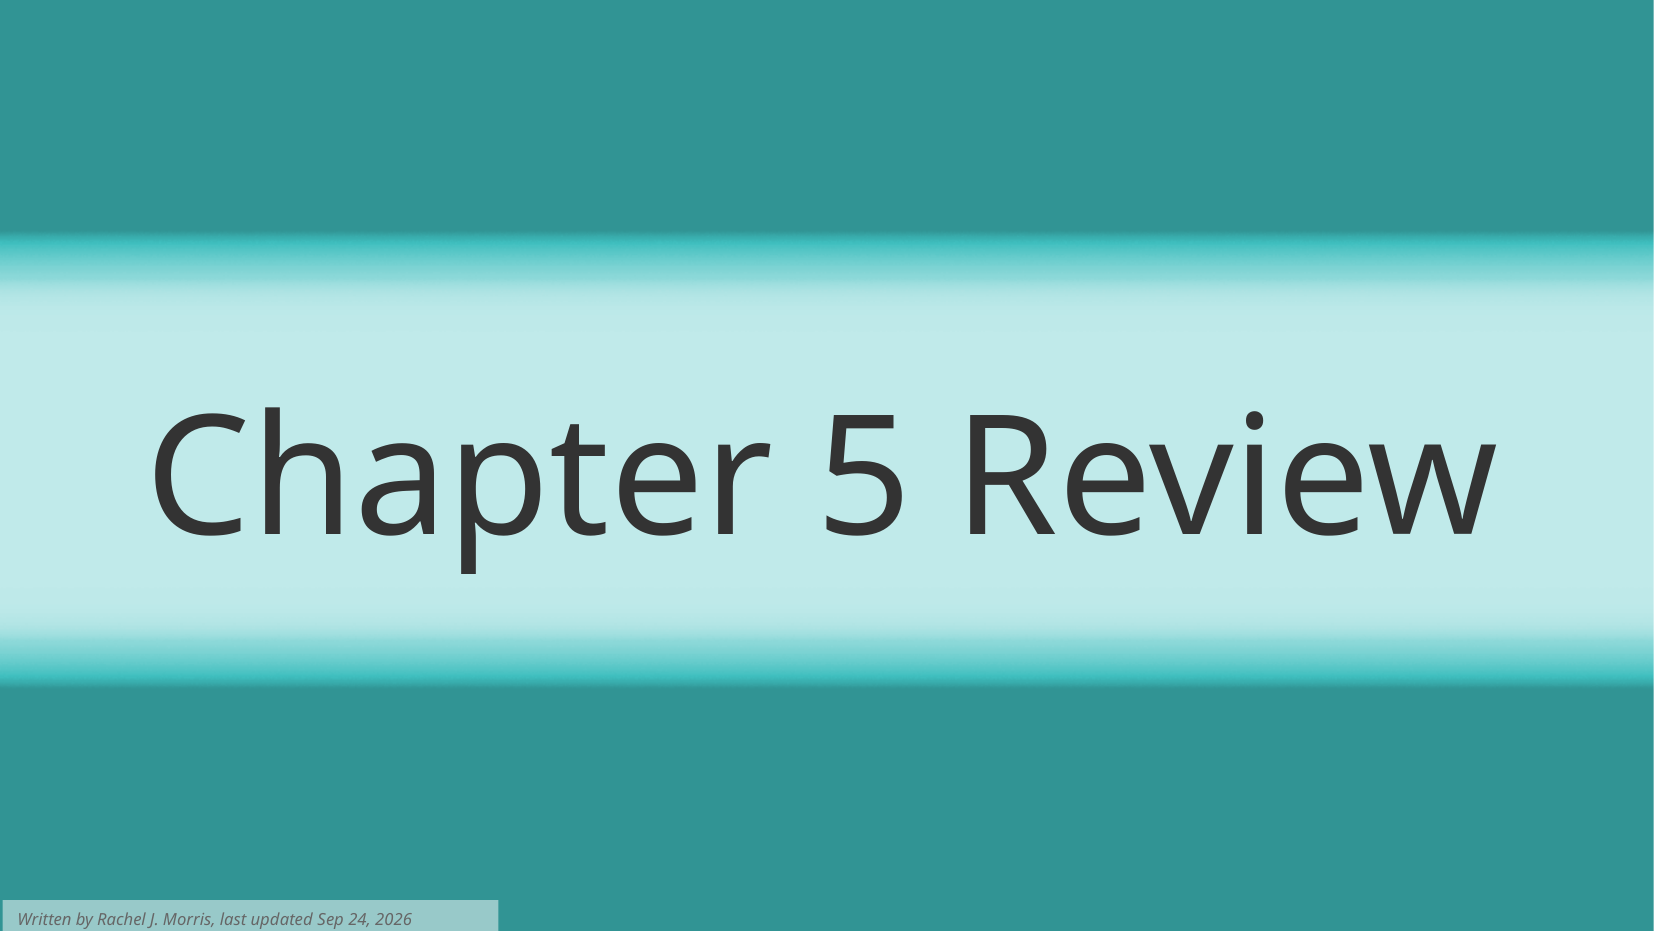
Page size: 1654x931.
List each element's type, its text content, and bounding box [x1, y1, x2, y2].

picture [0, 0, 1654, 931]
title Chapter 5 Review [64, 60, 1582, 879]
text_box Written by Rachel J. Morris, last updated Jan 25, 2018 [2, 900, 499, 931]
